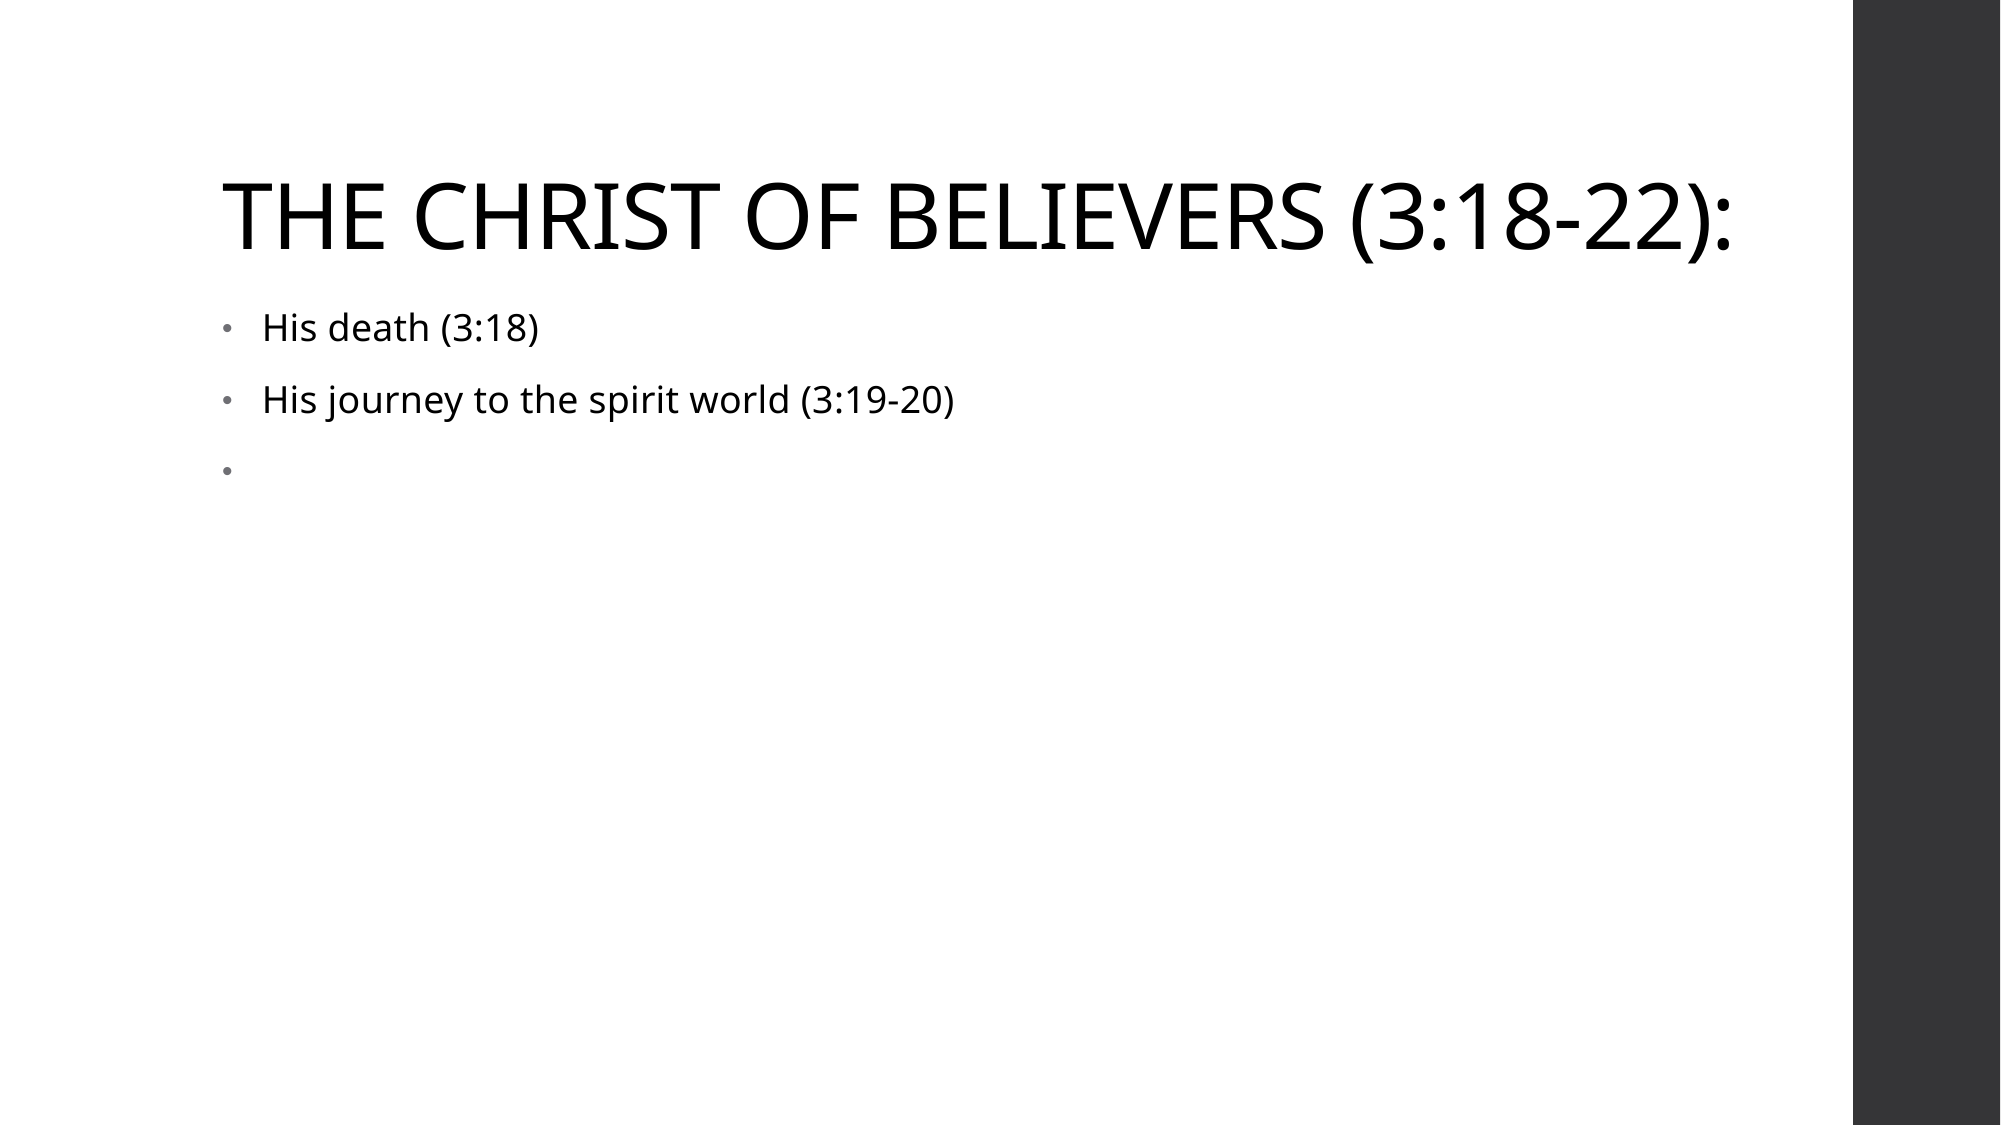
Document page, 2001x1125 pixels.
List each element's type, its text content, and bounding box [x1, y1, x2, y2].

list His death (3:18) His journey to the spirit world (3:19-20) [206, 299, 1617, 1014]
title THE CHRIST OF BELIEVERS (3:18-22): [206, 60, 1797, 278]
